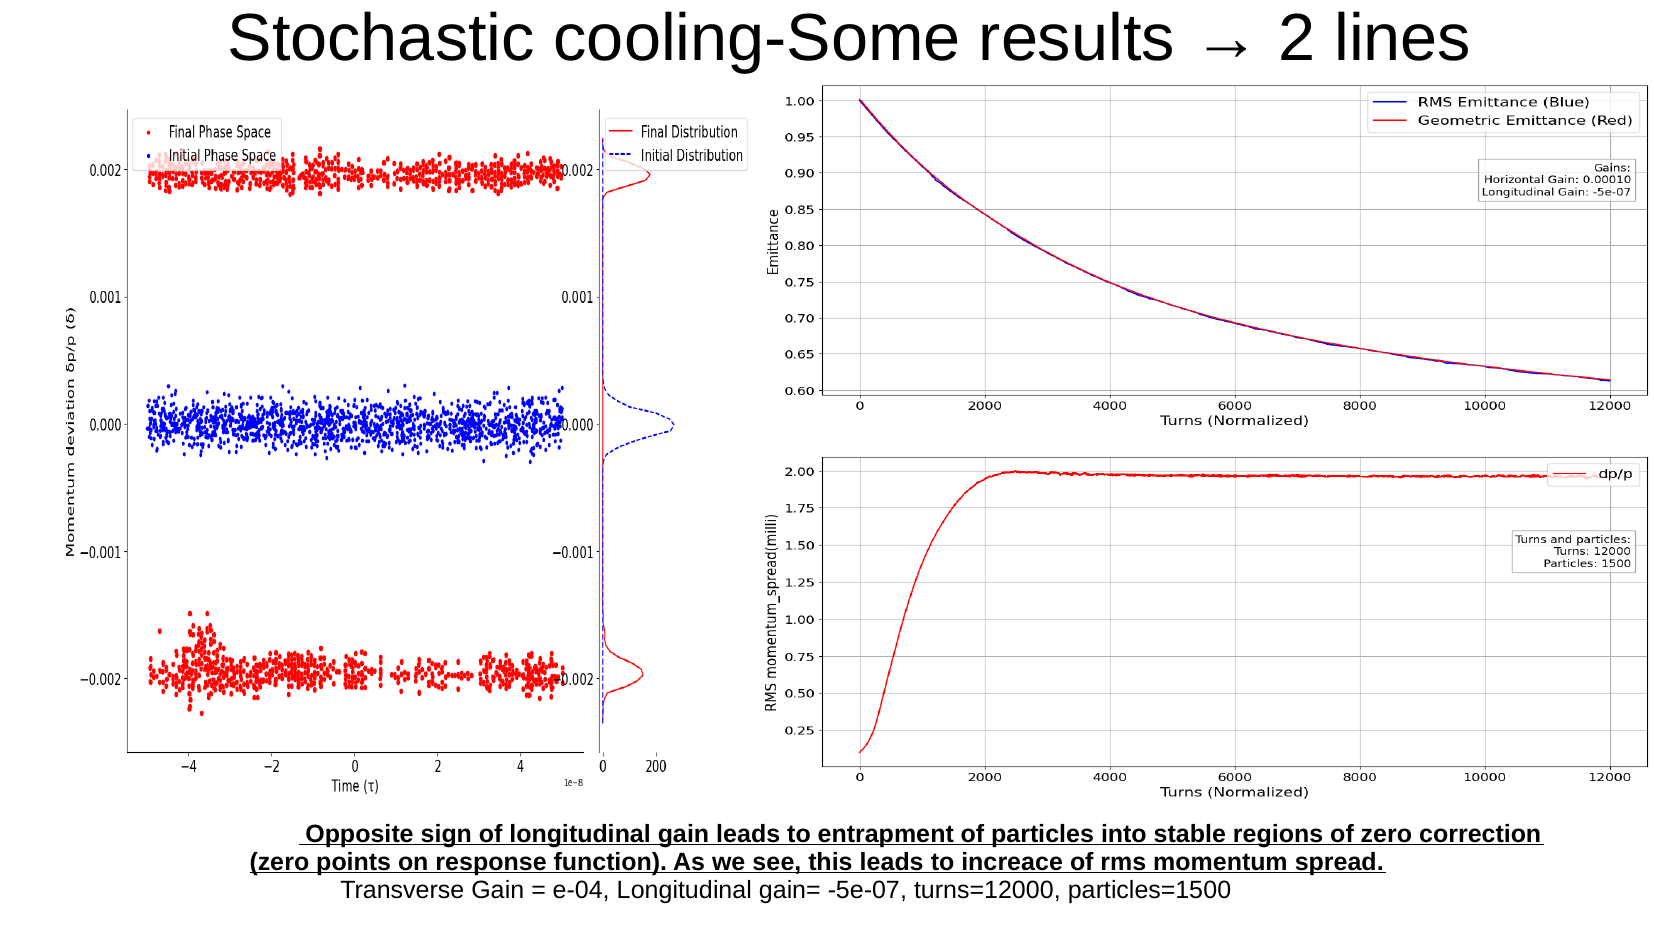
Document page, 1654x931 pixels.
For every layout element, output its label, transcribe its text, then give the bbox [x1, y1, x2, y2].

picture [758, 85, 1654, 804]
title Stochastic cooling-Some results → 2 lines [105, 0, 1595, 75]
picture [61, 74, 752, 801]
text_box Opposite sign of longitudinal gain leads to entrapment of particles into stable regions of zero correction (zero points on response function). As we see, this leads to increace of rms momentum spread. Transverse Gain = e-04, Longitudinal gain= -5e-07, turns=12000, particles=1500 [108, 812, 1644, 914]
